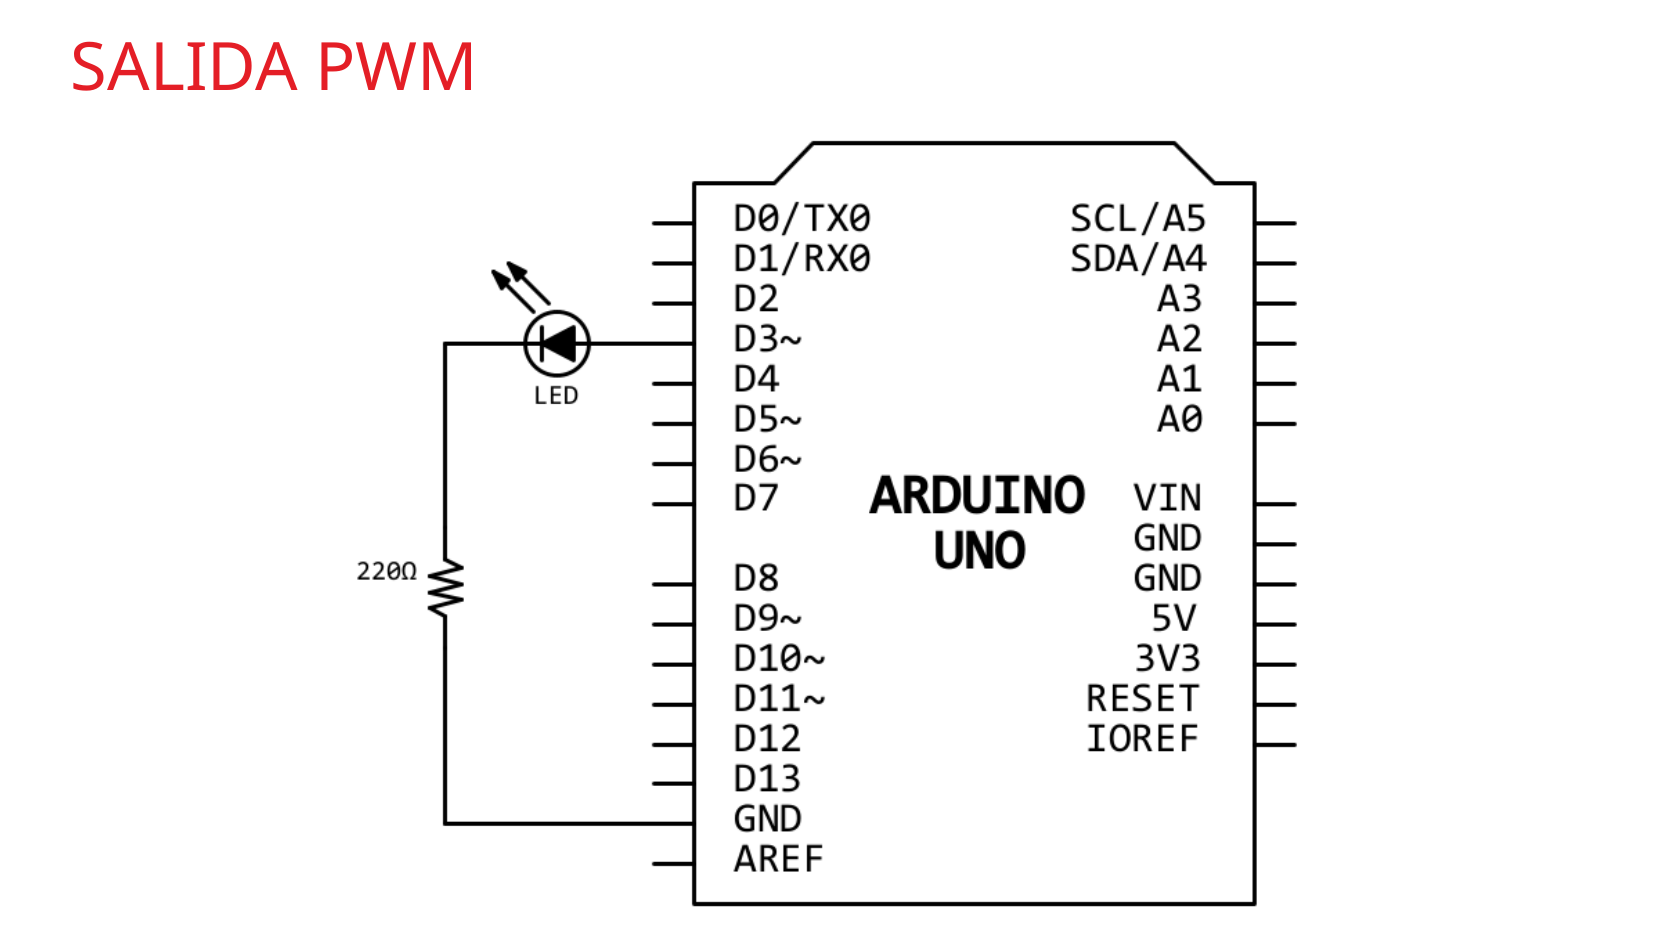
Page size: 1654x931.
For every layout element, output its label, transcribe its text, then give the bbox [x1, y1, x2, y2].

title SALIDA PWM [70, 11, 1347, 118]
picture [338, 126, 1315, 916]
